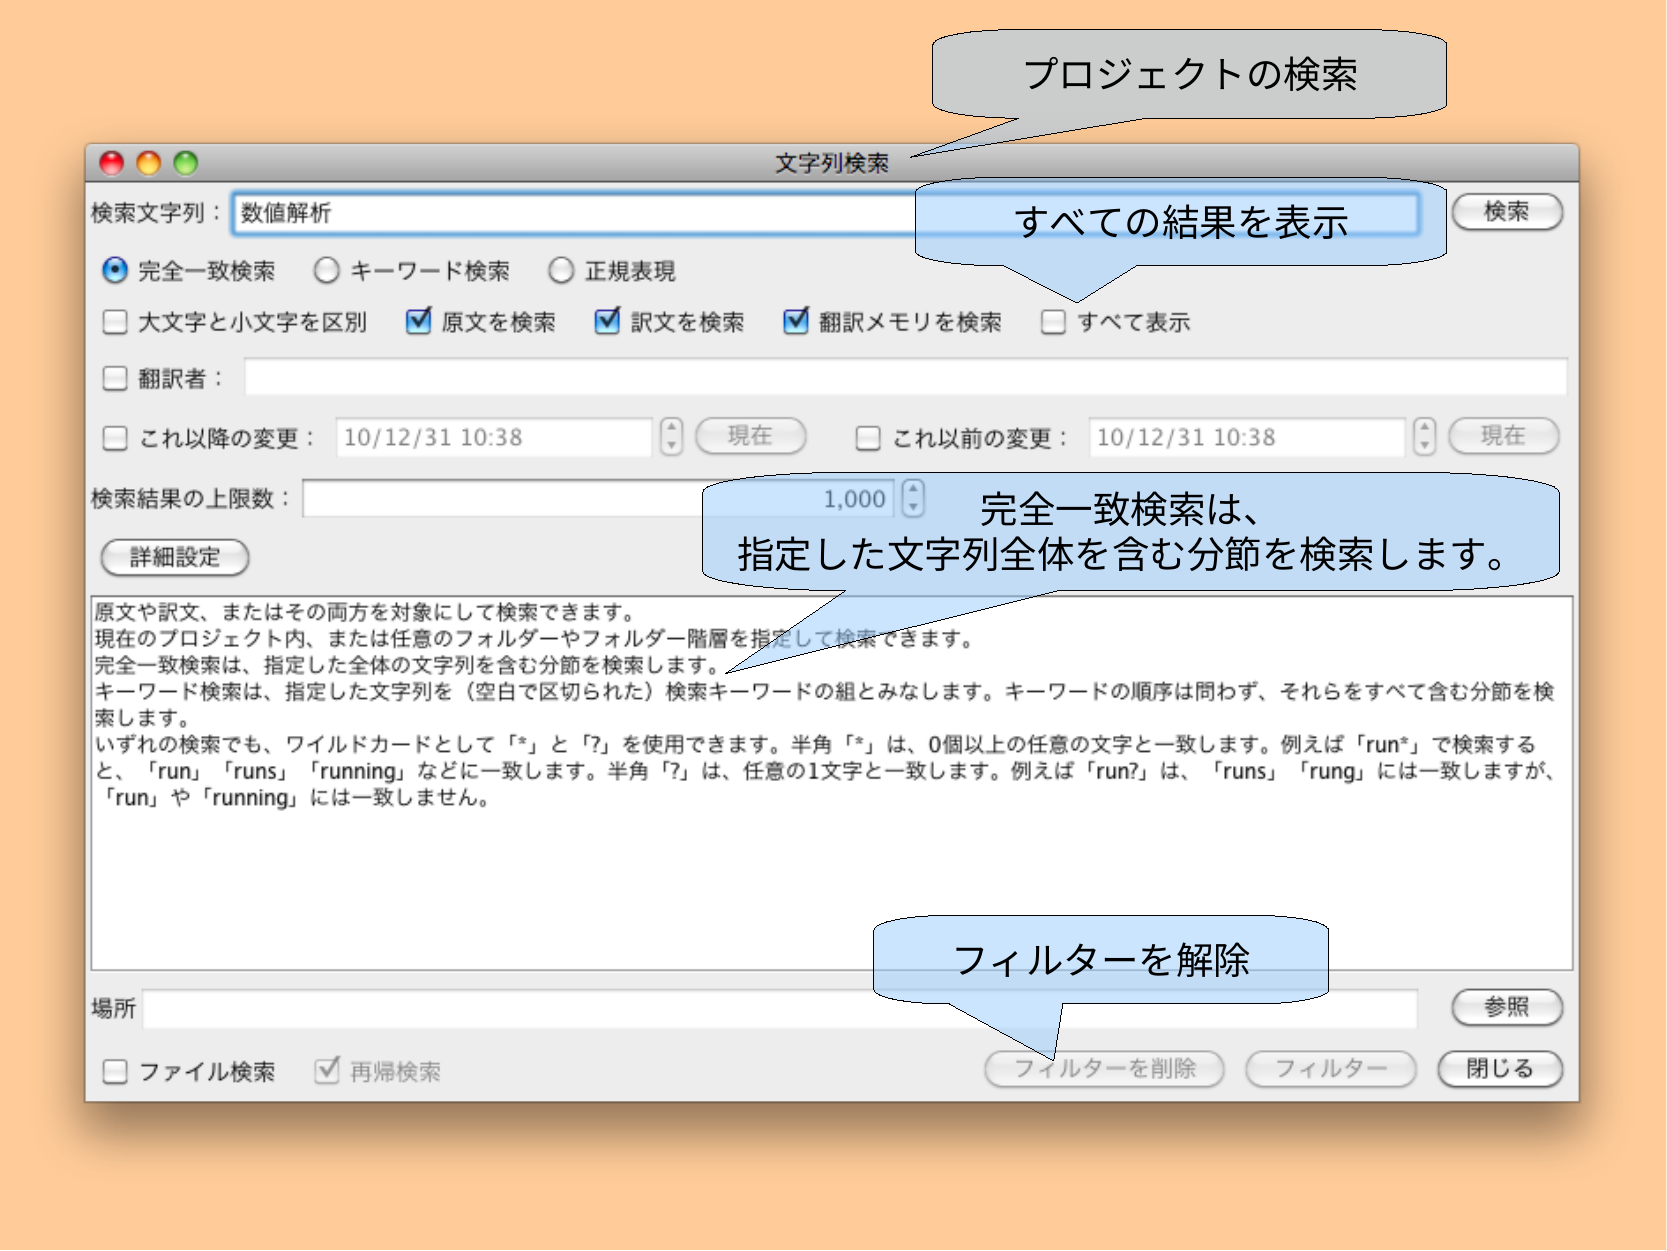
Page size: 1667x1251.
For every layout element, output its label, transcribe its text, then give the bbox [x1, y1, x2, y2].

text_box すべての結果を表示 [915, 177, 1447, 303]
text_box 完全一致検索は、 指定した文字列全体を含む分節を検索します。 [702, 472, 1560, 674]
text_box プロジェクトの検索 [910, 29, 1447, 158]
picture [15, 100, 1650, 1199]
text_box フィルターを解除 [873, 915, 1329, 1061]
